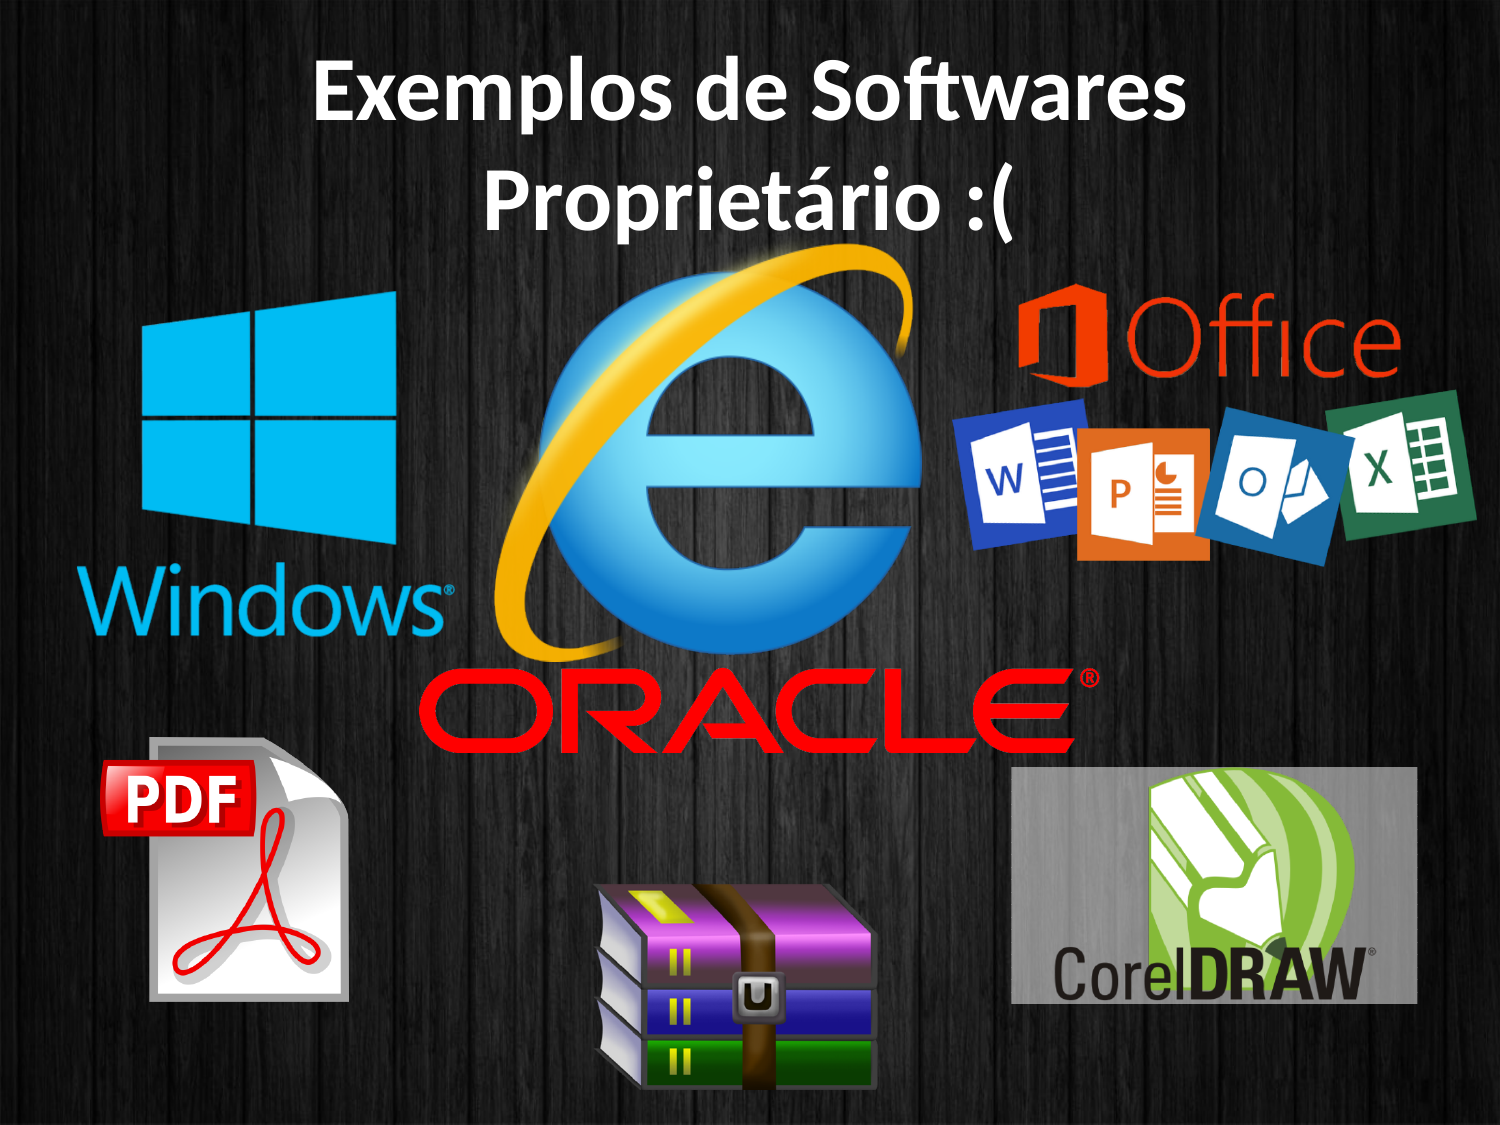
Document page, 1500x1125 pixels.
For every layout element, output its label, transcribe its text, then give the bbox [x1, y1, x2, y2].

picture [0, 0, 1500, 1125]
title Exemplos de Softwares Proprietário :( [75, 45, 1425, 233]
